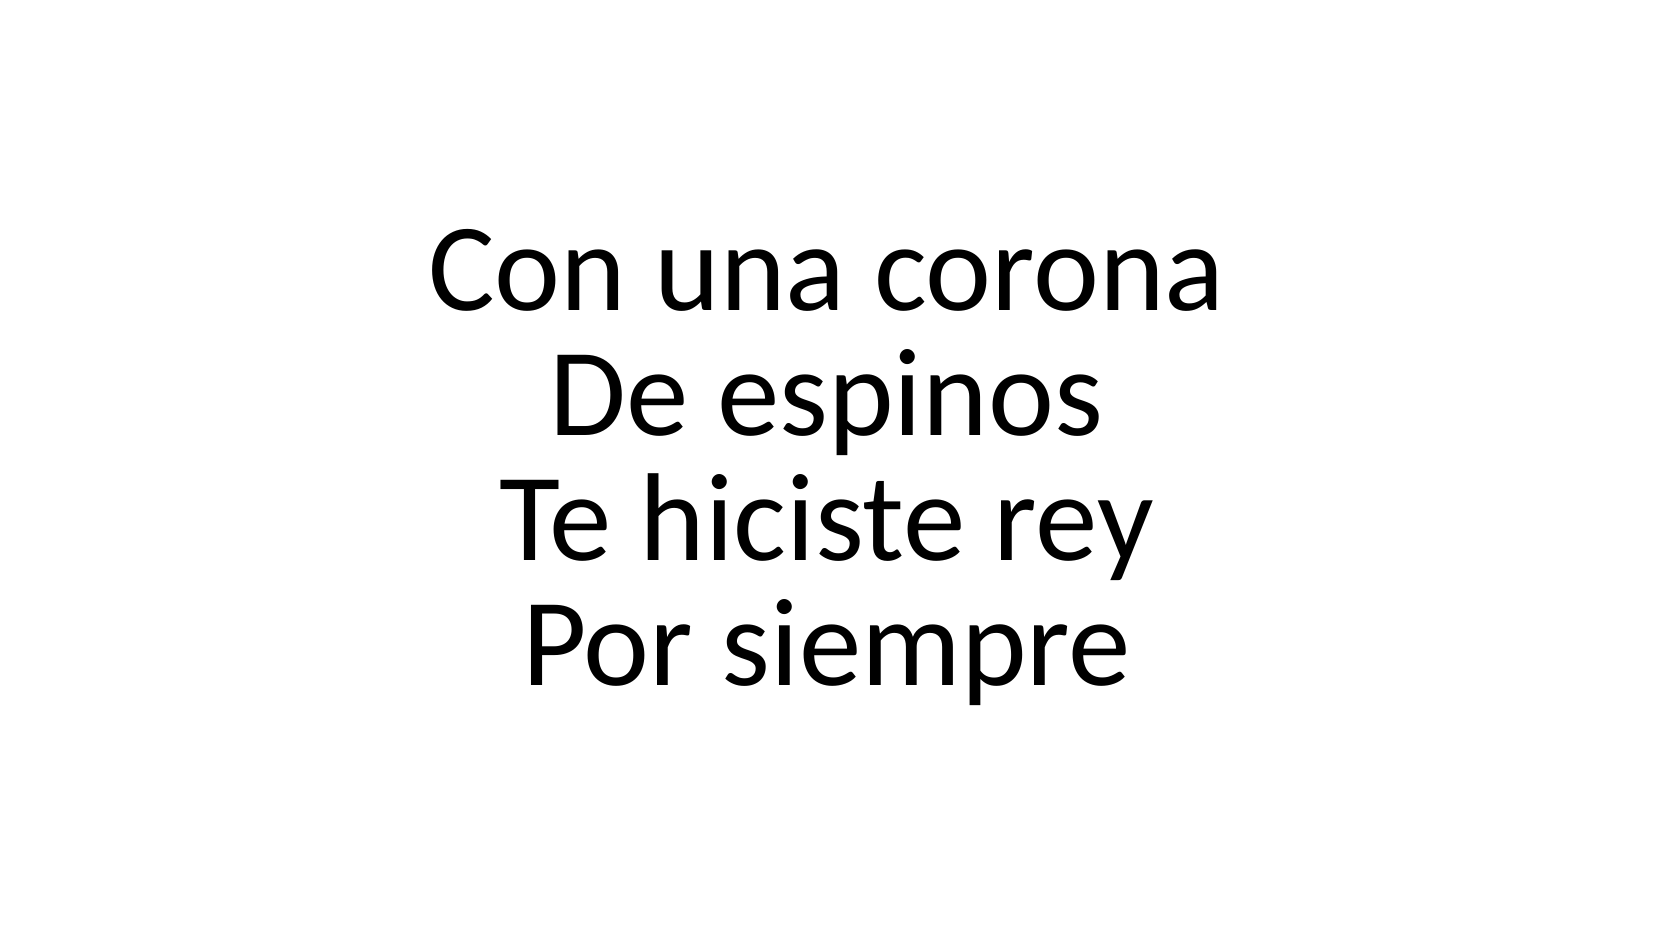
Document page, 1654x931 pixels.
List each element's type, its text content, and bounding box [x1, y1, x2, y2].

title Con una corona De espinos Te hiciste rey Por siempre [0, 3, 1654, 931]
